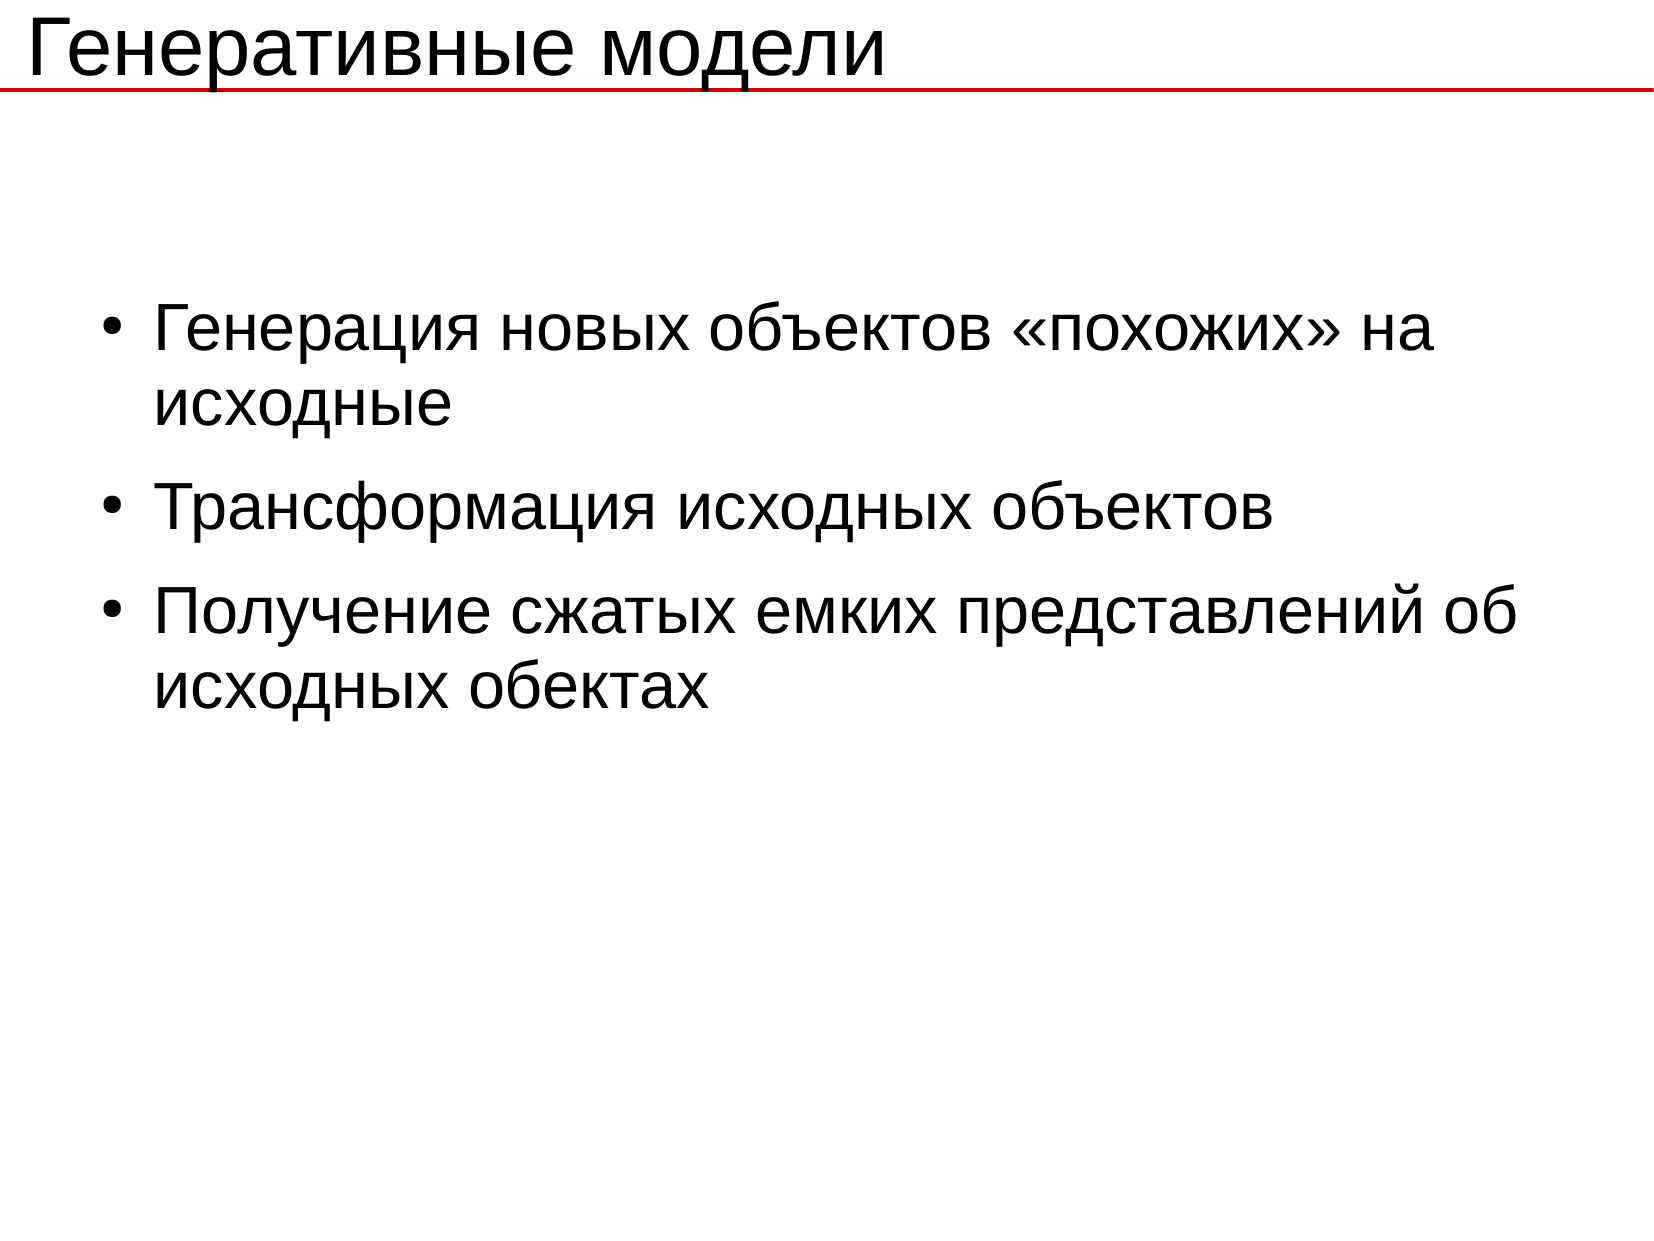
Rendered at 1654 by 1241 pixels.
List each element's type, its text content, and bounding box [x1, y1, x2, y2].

list Генерация новых объектов «похожих» на исходные Трансформация исходных объектов Получение сжатых емких представлений об исходных обектах [82, 290, 1571, 1010]
title Генеративные модели [26, 0, 1471, 94]
